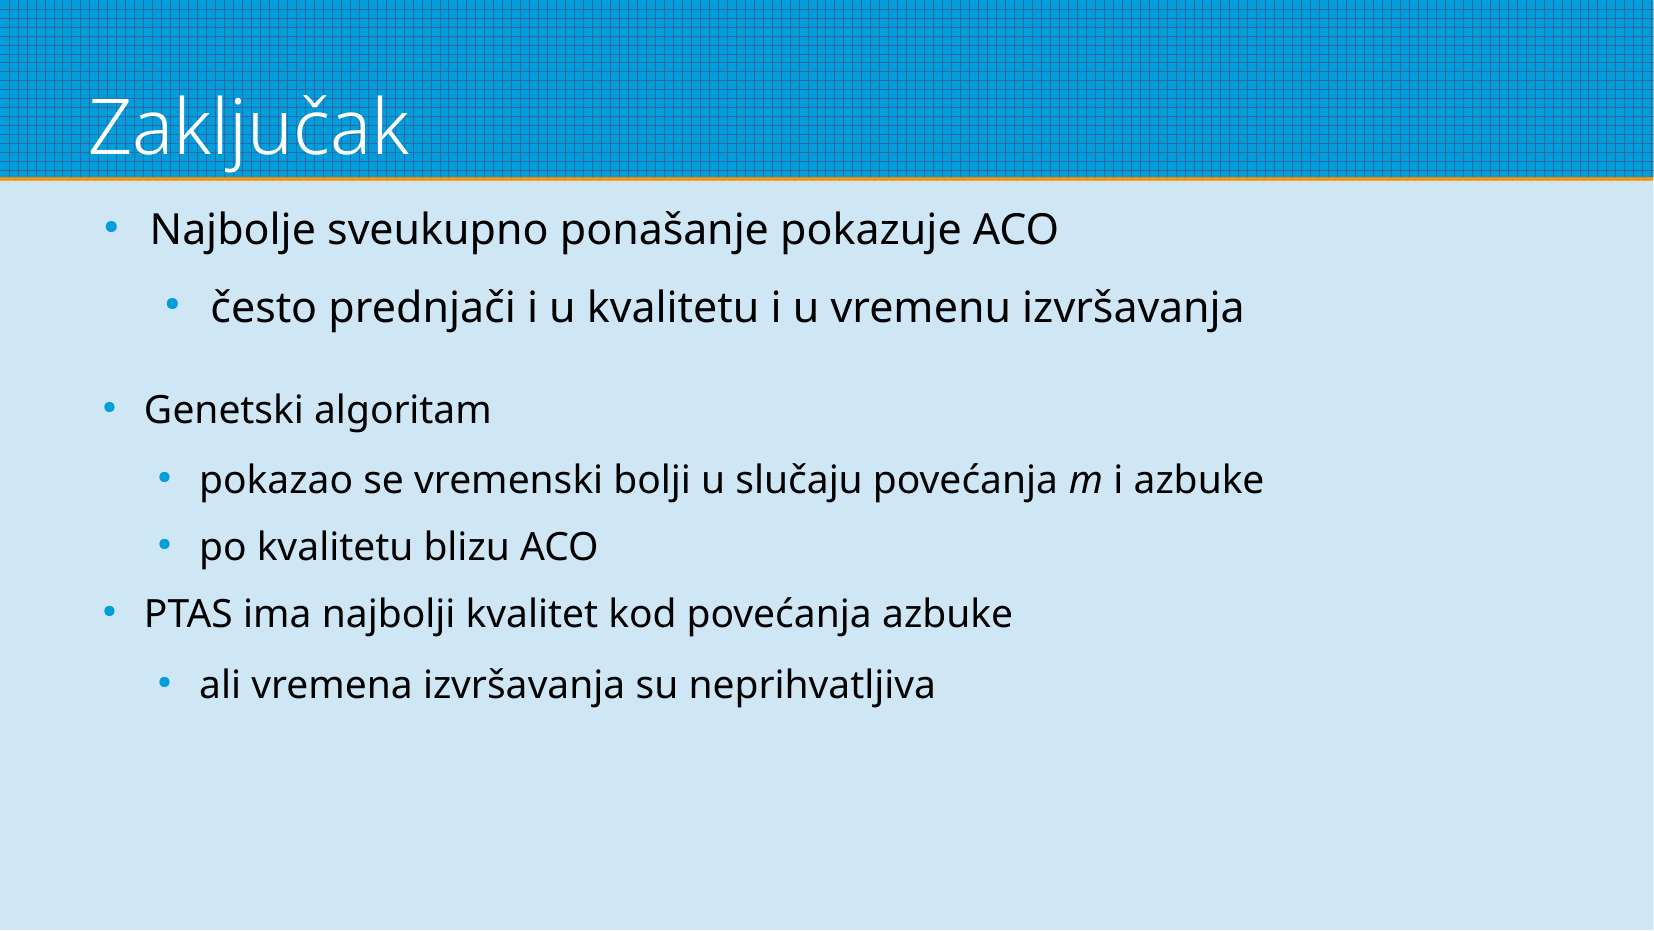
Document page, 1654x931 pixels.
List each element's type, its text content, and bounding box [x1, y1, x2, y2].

list Genetski algoritam pokazao se vremenski bolji u slučaju povećanja m i azbuke po kvalitetu blizu ACO PTAS ima najbolji kvalitet kod povećanja azbuke ali vremena izvršavanja su neprihvatljiva [88, 381, 1651, 713]
title Zaključak [88, 14, 1565, 178]
list Najbolje sveukupno ponašanje pokazuje ACO često prednjači i u kvalitetu i u vremenu izvršavanja [88, 198, 1426, 338]
